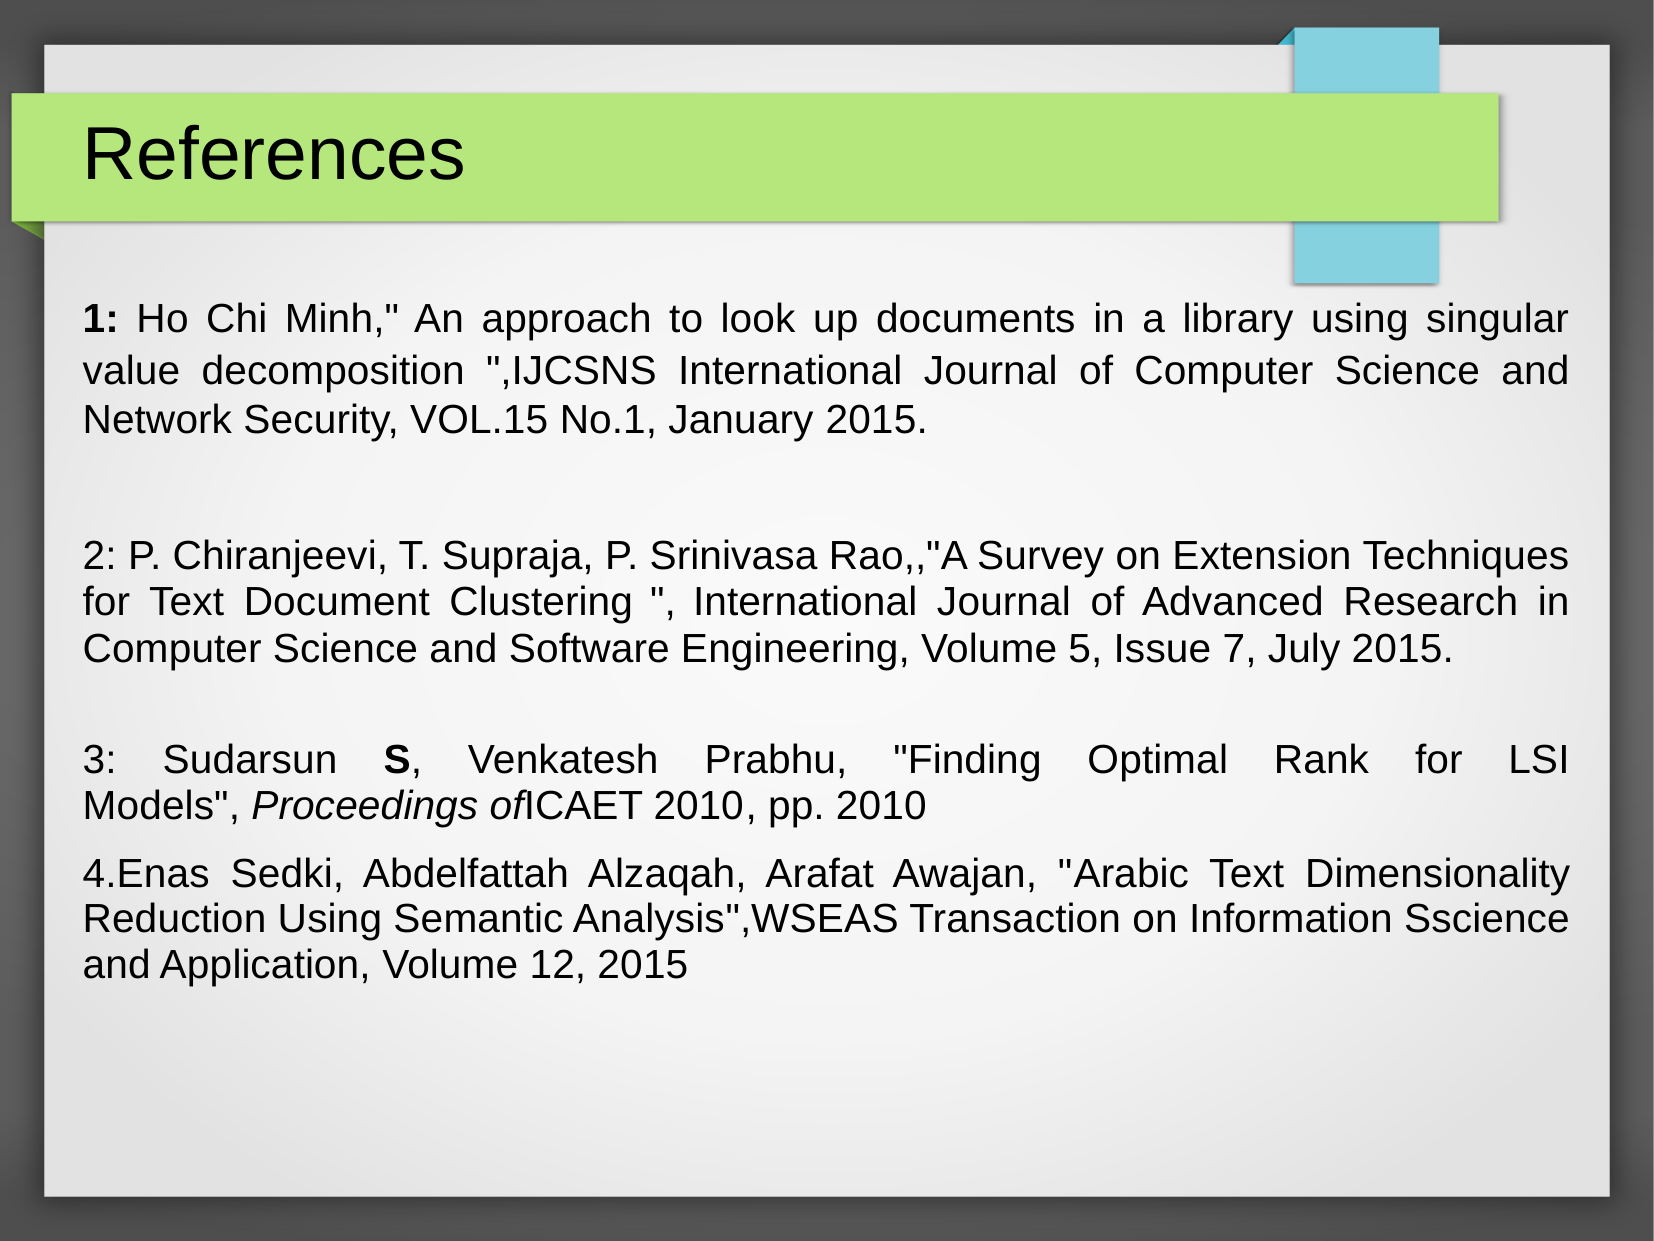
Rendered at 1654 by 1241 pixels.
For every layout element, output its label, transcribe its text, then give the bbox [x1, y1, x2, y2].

list 1: Ho Chi Minh," An approach to look up documents in a library using singular value decomposition ",IJCSNS International Journal of Computer Science and Network Security, VOL.15 No.1, January 2015. 2: P. Chiranjeevi, T. Supraja, P. Srinivasa Rao,,"A Survey on Extension Techniques for Text Document Clustering ", International Journal of Advanced Research in Computer Science and Software Engineering, Volume 5, Issue 7, July 2015. 3: Sudarsun S, Venkatesh Prabhu, "Finding Optimal Rank for LSI Models", Proceedings ofICAET 2010, pp. 2010 4.Enas Sedki, Abdelfattah Alzaqah, Arafat Awajan, "Arabic Text Dimensionality Reduction Using Semantic Analysis",WSEAS Transaction on Information Sscience and Application, Volume 12, 2015 [82, 295, 1571, 1015]
picture [0, 0, 1654, 1241]
title References [82, 94, 1264, 213]
